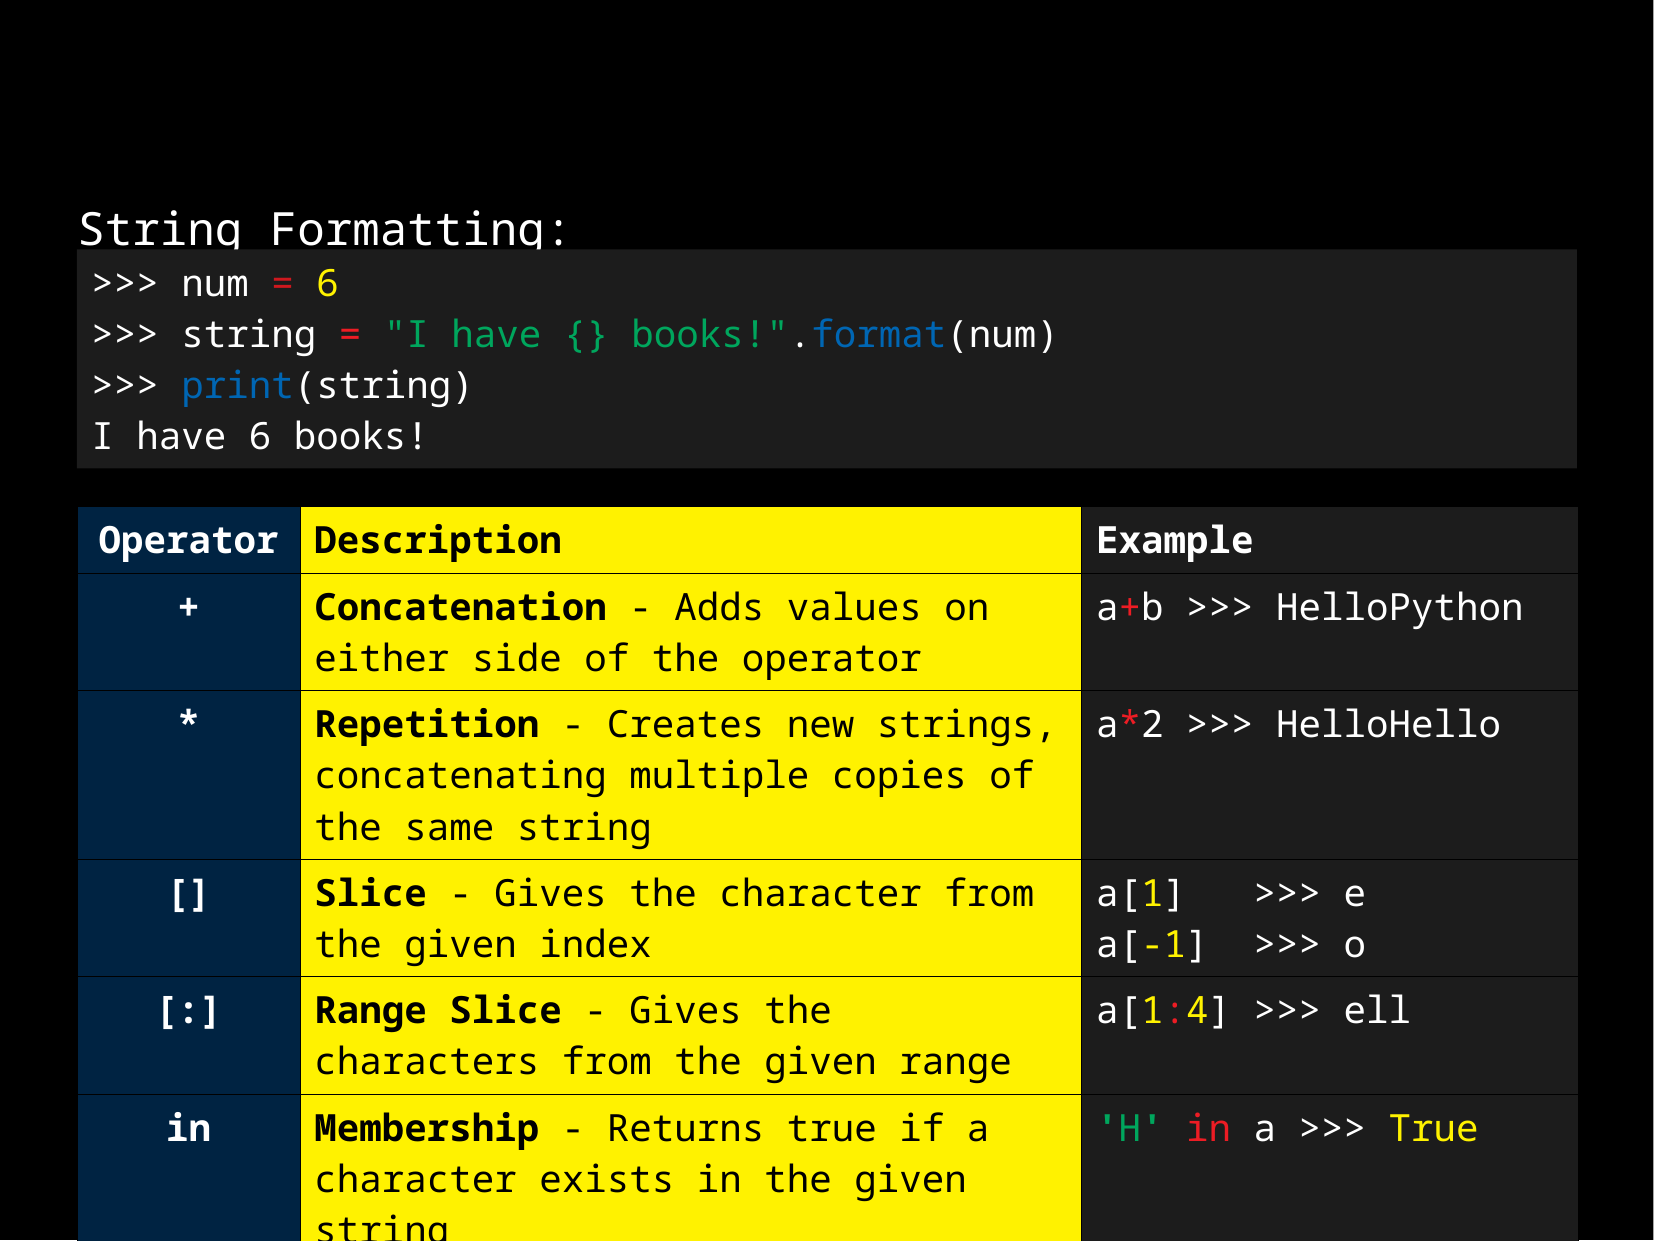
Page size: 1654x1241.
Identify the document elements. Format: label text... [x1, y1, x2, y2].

text_box >>> num = 6 >>> string = "I have {} books!".format(num) >>> print(string) I have 6 books! [76, 249, 1577, 416]
text_box String Formatting: Common String Operators, Assume: a='Hello' and b='Python' [62, 188, 1591, 508]
table_cell a[1:4] >>> ell [1082, 977, 1578, 1094]
table_cell in [78, 1095, 300, 1241]
table_cell Concatenation - Adds values on either side of the operator [301, 574, 1081, 690]
table_cell Membership - Returns true if a character exists in the given string [301, 1095, 1081, 1241]
table_cell Slice - Gives the character from the given index [301, 860, 1081, 976]
table_cell [:] [78, 977, 300, 1094]
table_cell a+b >>> HelloPython [1082, 574, 1578, 690]
table_cell a*2 >>> HelloHello [1082, 691, 1578, 859]
table_header Description [301, 507, 1081, 573]
table_cell Repetition - Creates new strings, concatenating multiple copies of the same string [301, 691, 1081, 859]
table_cell a[1] >>> e a[-1] >>> o [1082, 860, 1578, 976]
table_cell Range Slice - Gives the characters from the given range [301, 977, 1081, 1094]
table_cell 'H' in a >>> True [1082, 1095, 1578, 1241]
table_header Operator [78, 507, 300, 573]
table_cell + [78, 574, 300, 690]
table_cell * [78, 691, 300, 859]
table_cell [] [78, 860, 300, 976]
table_header Example [1082, 507, 1578, 573]
